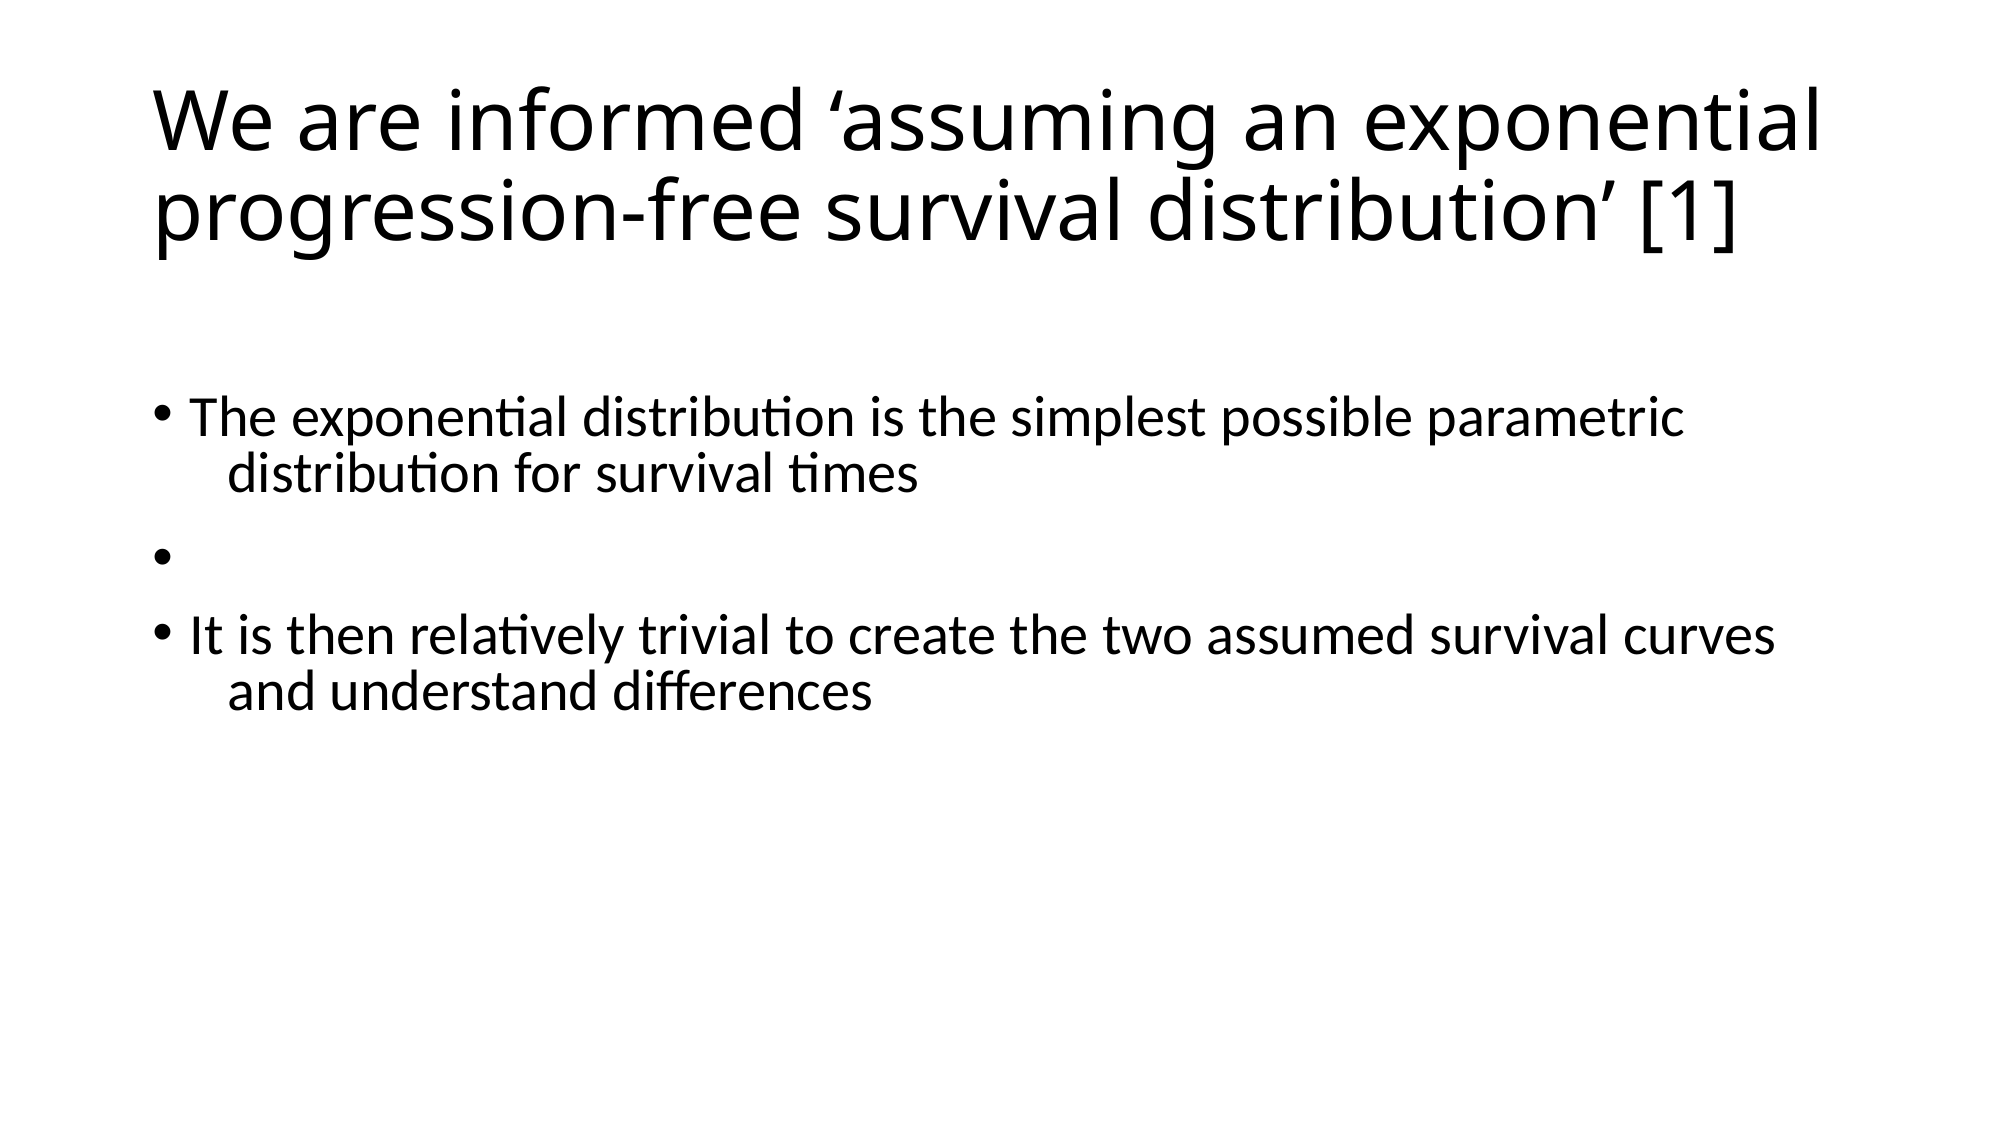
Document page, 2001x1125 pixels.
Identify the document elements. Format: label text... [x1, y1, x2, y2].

list The exponential distribution is the simplest possible parametric distribution for survival times It is then relatively trivial to create the two assumed survival curves and understand differences [137, 293, 1863, 1008]
title We are informed ‘assuming an exponential progression-free survival distribution’ [1] [137, 59, 1863, 278]
